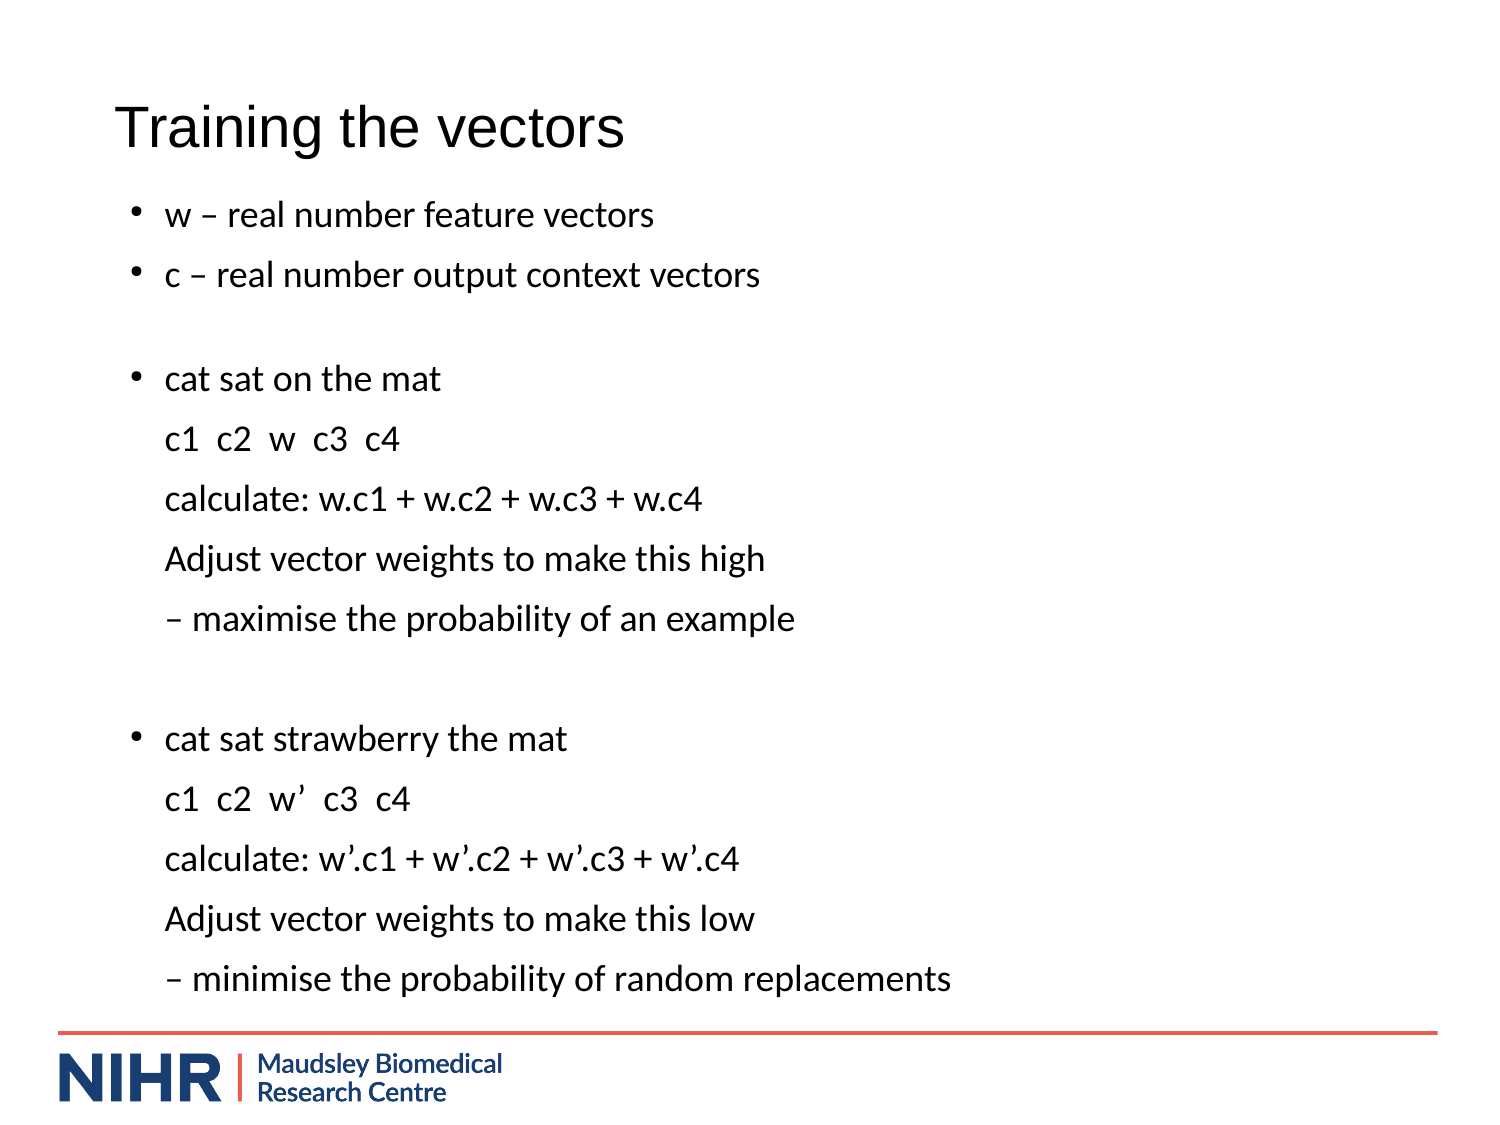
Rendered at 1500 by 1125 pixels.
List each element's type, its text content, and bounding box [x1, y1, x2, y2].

text_box Training the vectors [100, 89, 1105, 168]
picture [29, 1018, 531, 1125]
list w – real number feature vectors c – real number output context vectors cat sat on the mat c1 c2 w c3 c4 calculate: w.c1 + w.c2 + w.c3 + w.c4 Adjust vector weights to make this high – maximise the probability of an example cat sat strawberry the mat c1 c2 w’ c3 c4 calculate: w’.c1 + w’.c2 + w’.c3 + w’.c4 Adjust vector weights to make this low – minimise the probability of random replacements [118, 129, 1394, 1004]
